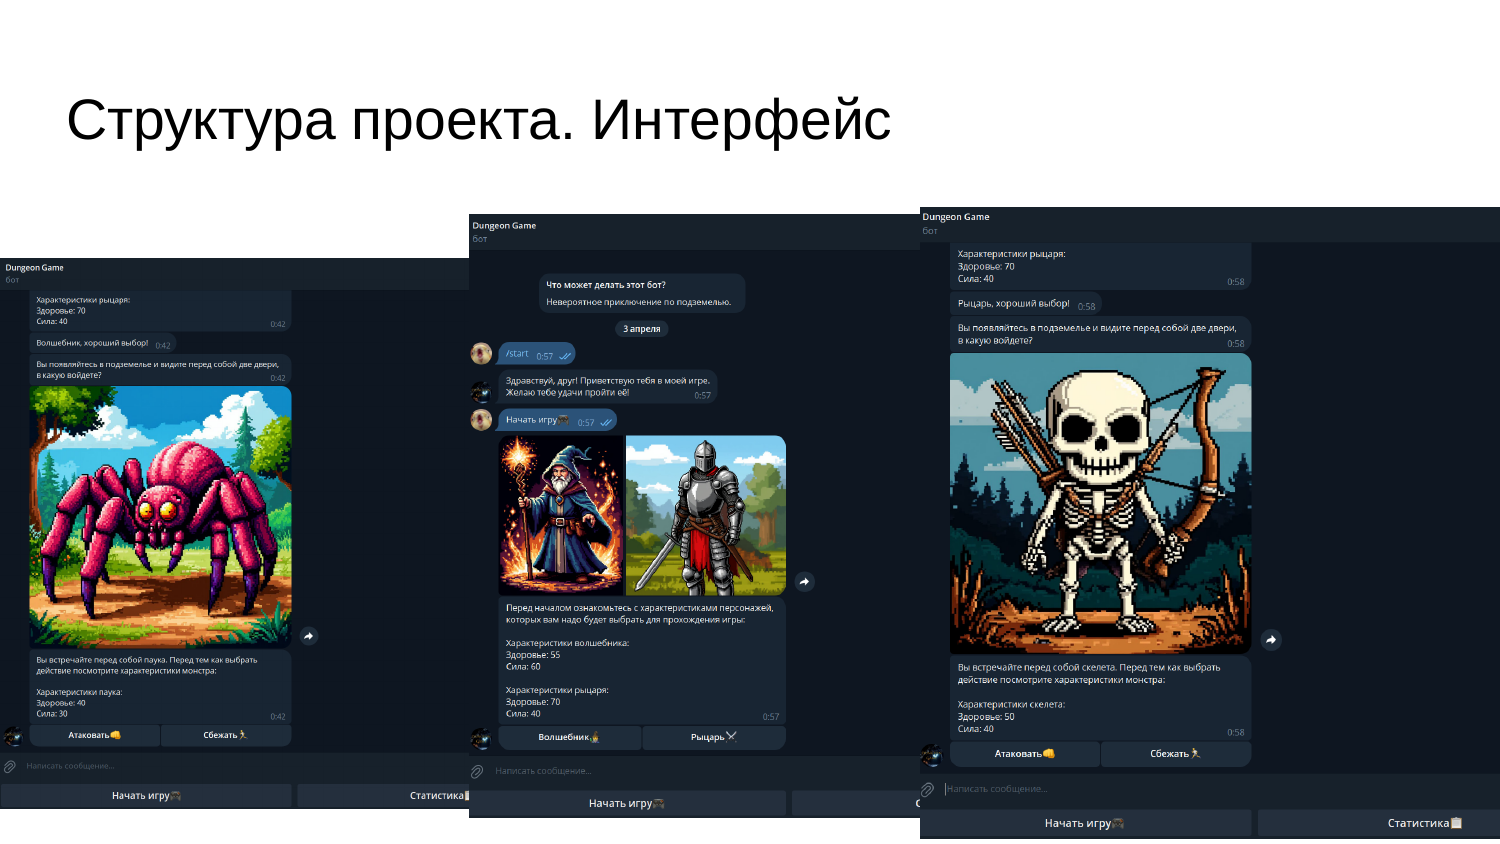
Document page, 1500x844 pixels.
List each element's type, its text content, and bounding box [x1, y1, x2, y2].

picture [0, 207, 1500, 839]
title Структура проекта. Интерфейс [51, 72, 1449, 167]
